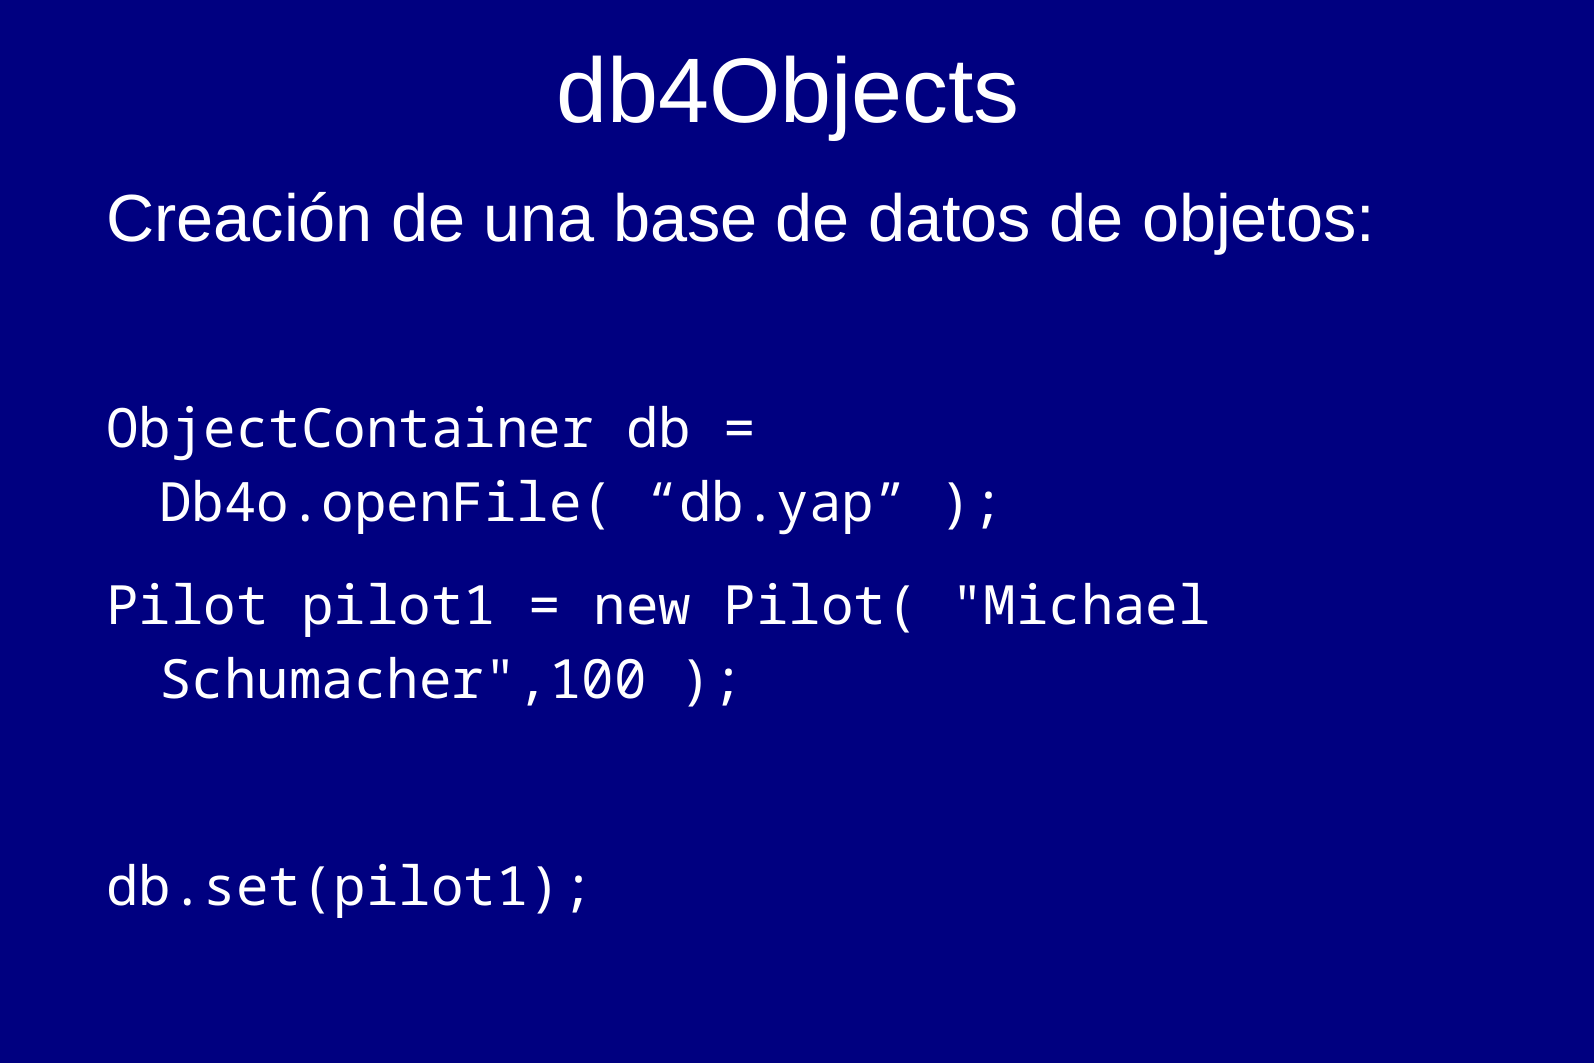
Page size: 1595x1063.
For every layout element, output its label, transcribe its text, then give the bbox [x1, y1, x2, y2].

list Creación de una base de datos de objetos: ObjectContainer db = Db4o.openFile( “db.yap” ); Pilot pilot1 = new Pilot( "Michael Schumacher",100 ); db.set(pilot1); [88, 180, 1524, 883]
title db4Objects [70, 39, 1506, 142]
